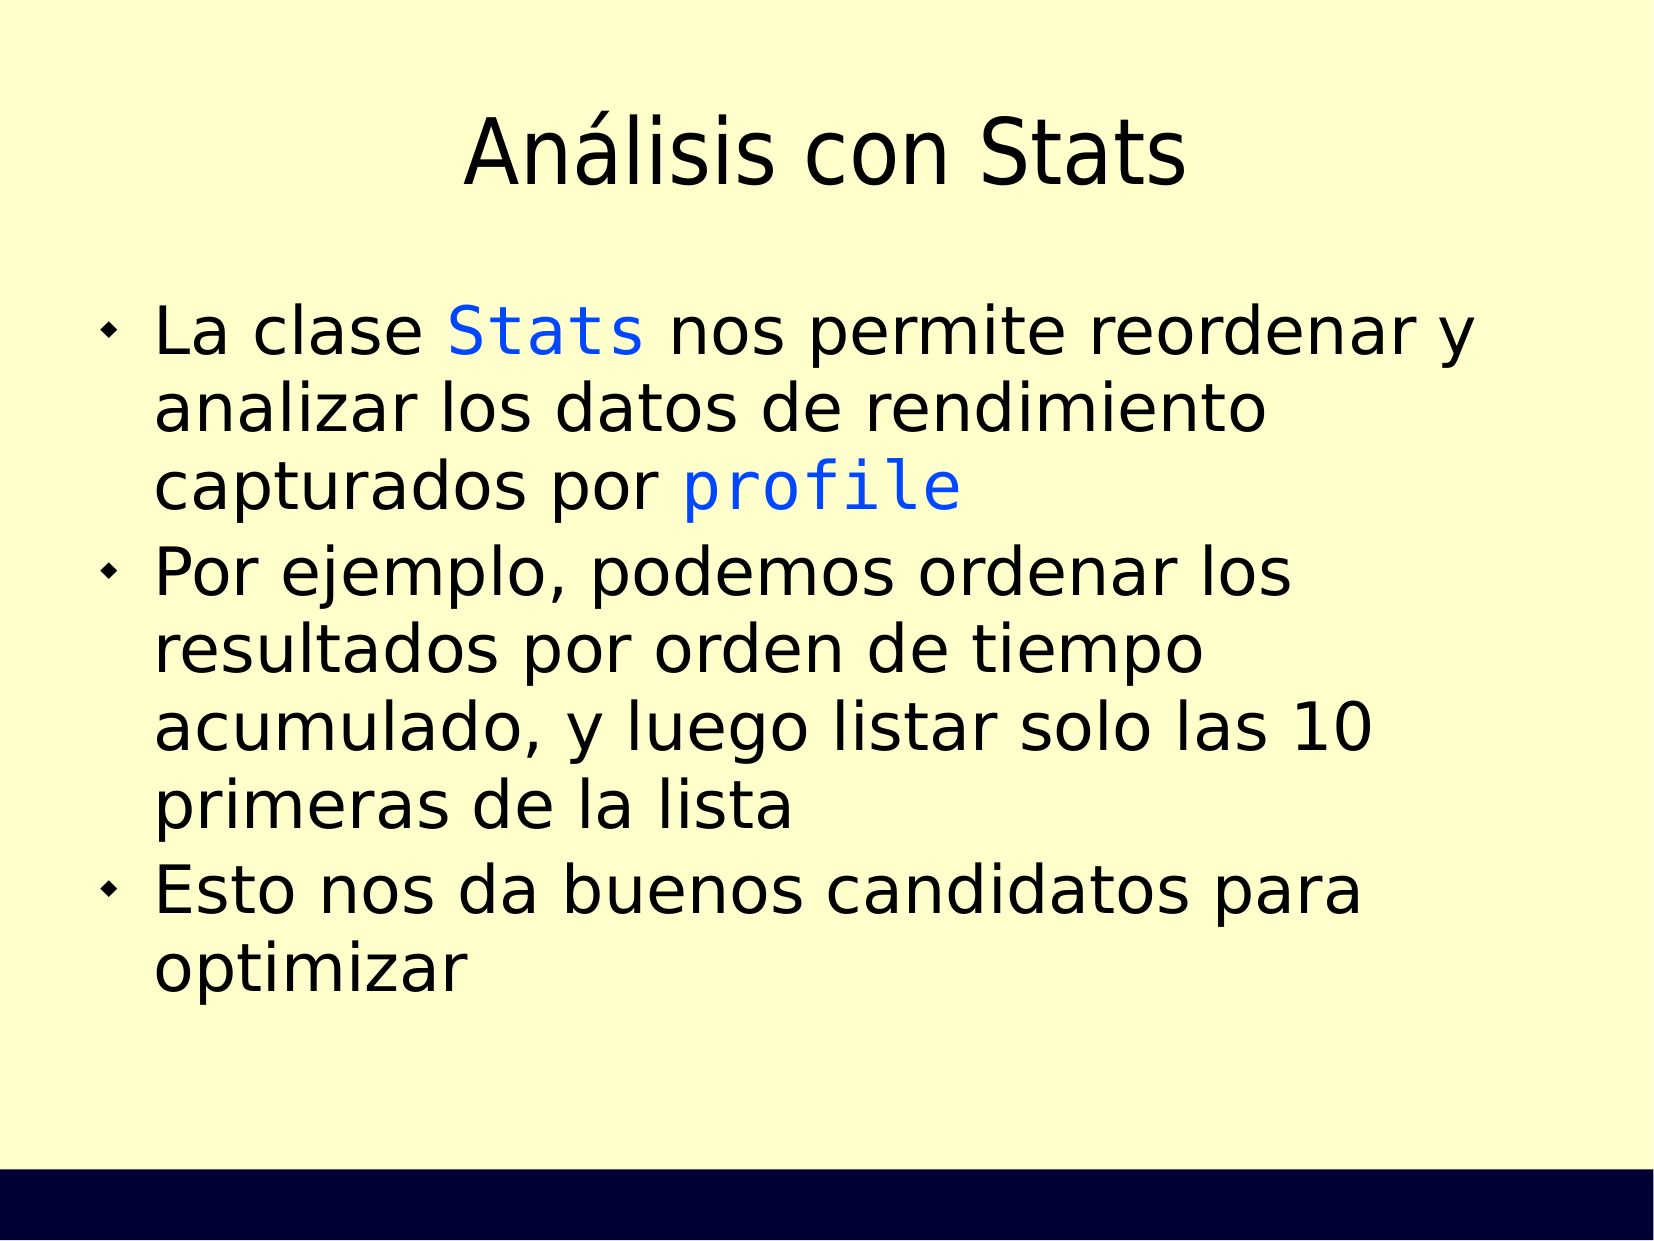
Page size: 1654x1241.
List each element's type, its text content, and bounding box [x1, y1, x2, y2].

title Análisis con Stats [82, 49, 1571, 257]
list La clase Stats nos permite reordenar y analizar los datos de rendimiento capturados por profile Por ejemplo, podemos ordenar los resultados por orden de tiempo acumulado, y luego listar solo las 10 primeras de la lista Esto nos da buenos candidatos para optimizar [82, 290, 1538, 1010]
